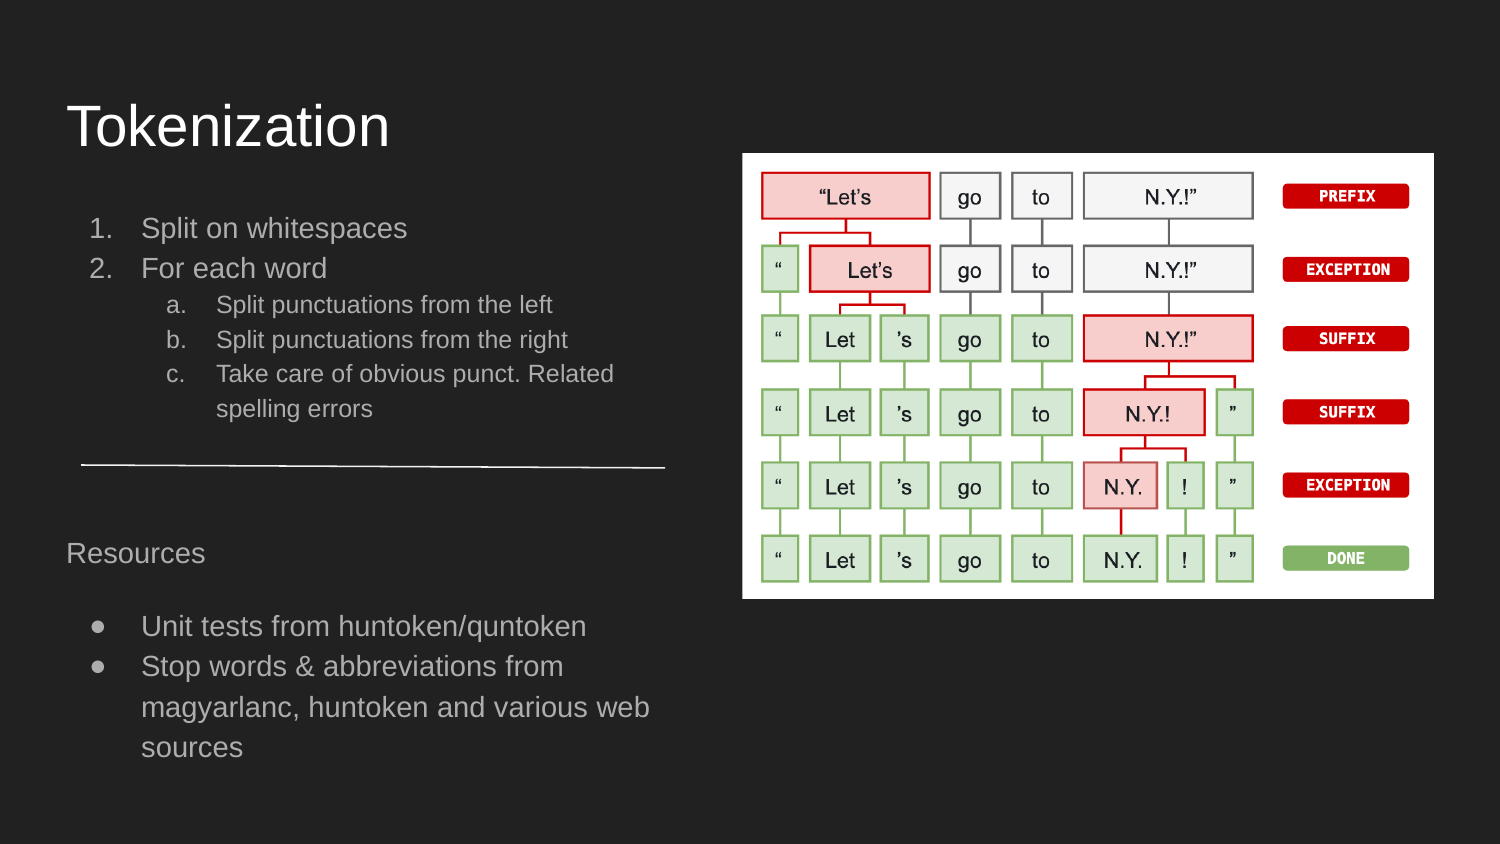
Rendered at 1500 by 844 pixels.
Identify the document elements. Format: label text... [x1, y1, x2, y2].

list Split on whitespaces For each word Split punctuations from the left Split punctuations from the right Take care of obvious punct. Related spelling errors Resources Unit tests from huntoken/quntoken Stop words & abbreviations from magyarlanc, huntoken and various web sources Token ACC: 99.87% Sentencizer ACC: 96.97% [51, 189, 708, 750]
picture [742, 153, 1434, 599]
title Tokenization [51, 72, 1449, 167]
